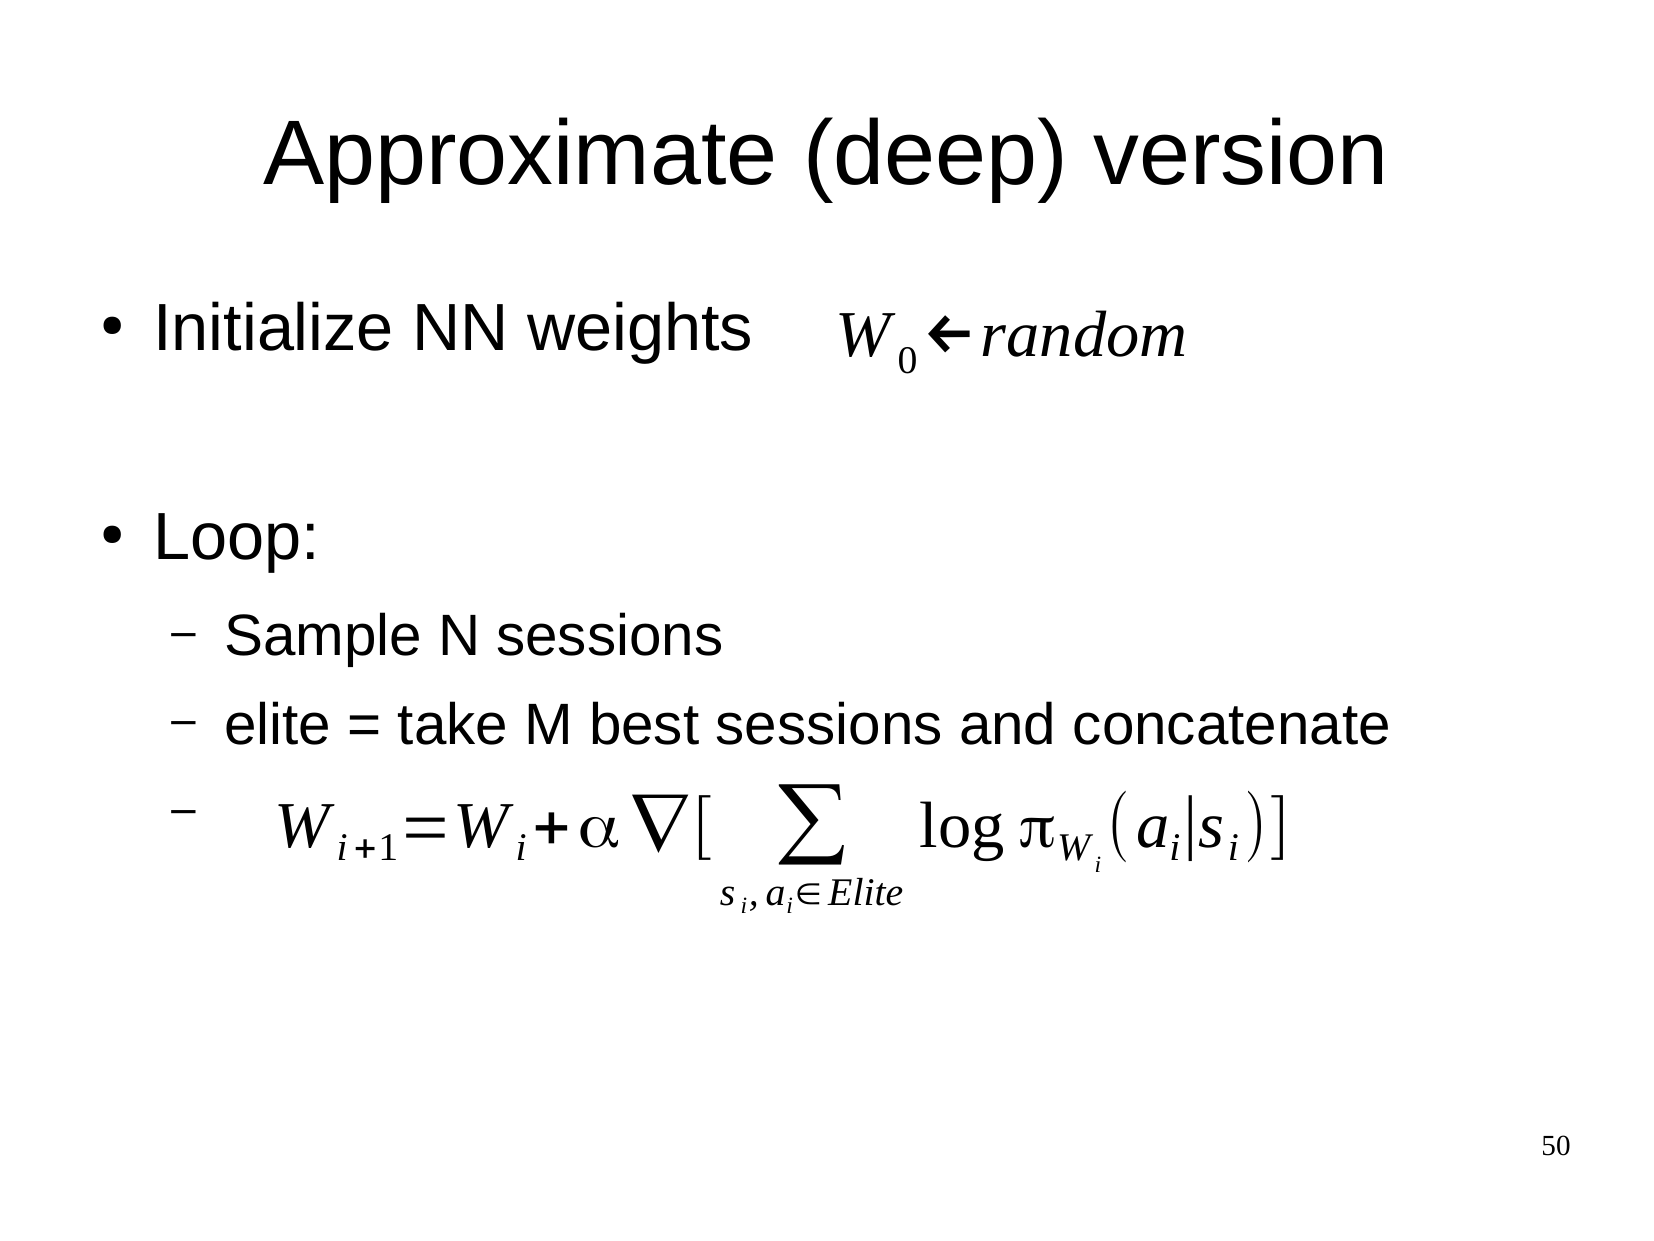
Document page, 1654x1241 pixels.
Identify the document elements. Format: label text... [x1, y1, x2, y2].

list Initialize NN weights Loop: Sample N sessions elite = take M best sessions and concatenate [82, 290, 1571, 1010]
chart [257, 778, 1303, 919]
title Approximate (deep) version [82, 49, 1571, 257]
chart [818, 299, 1206, 383]
